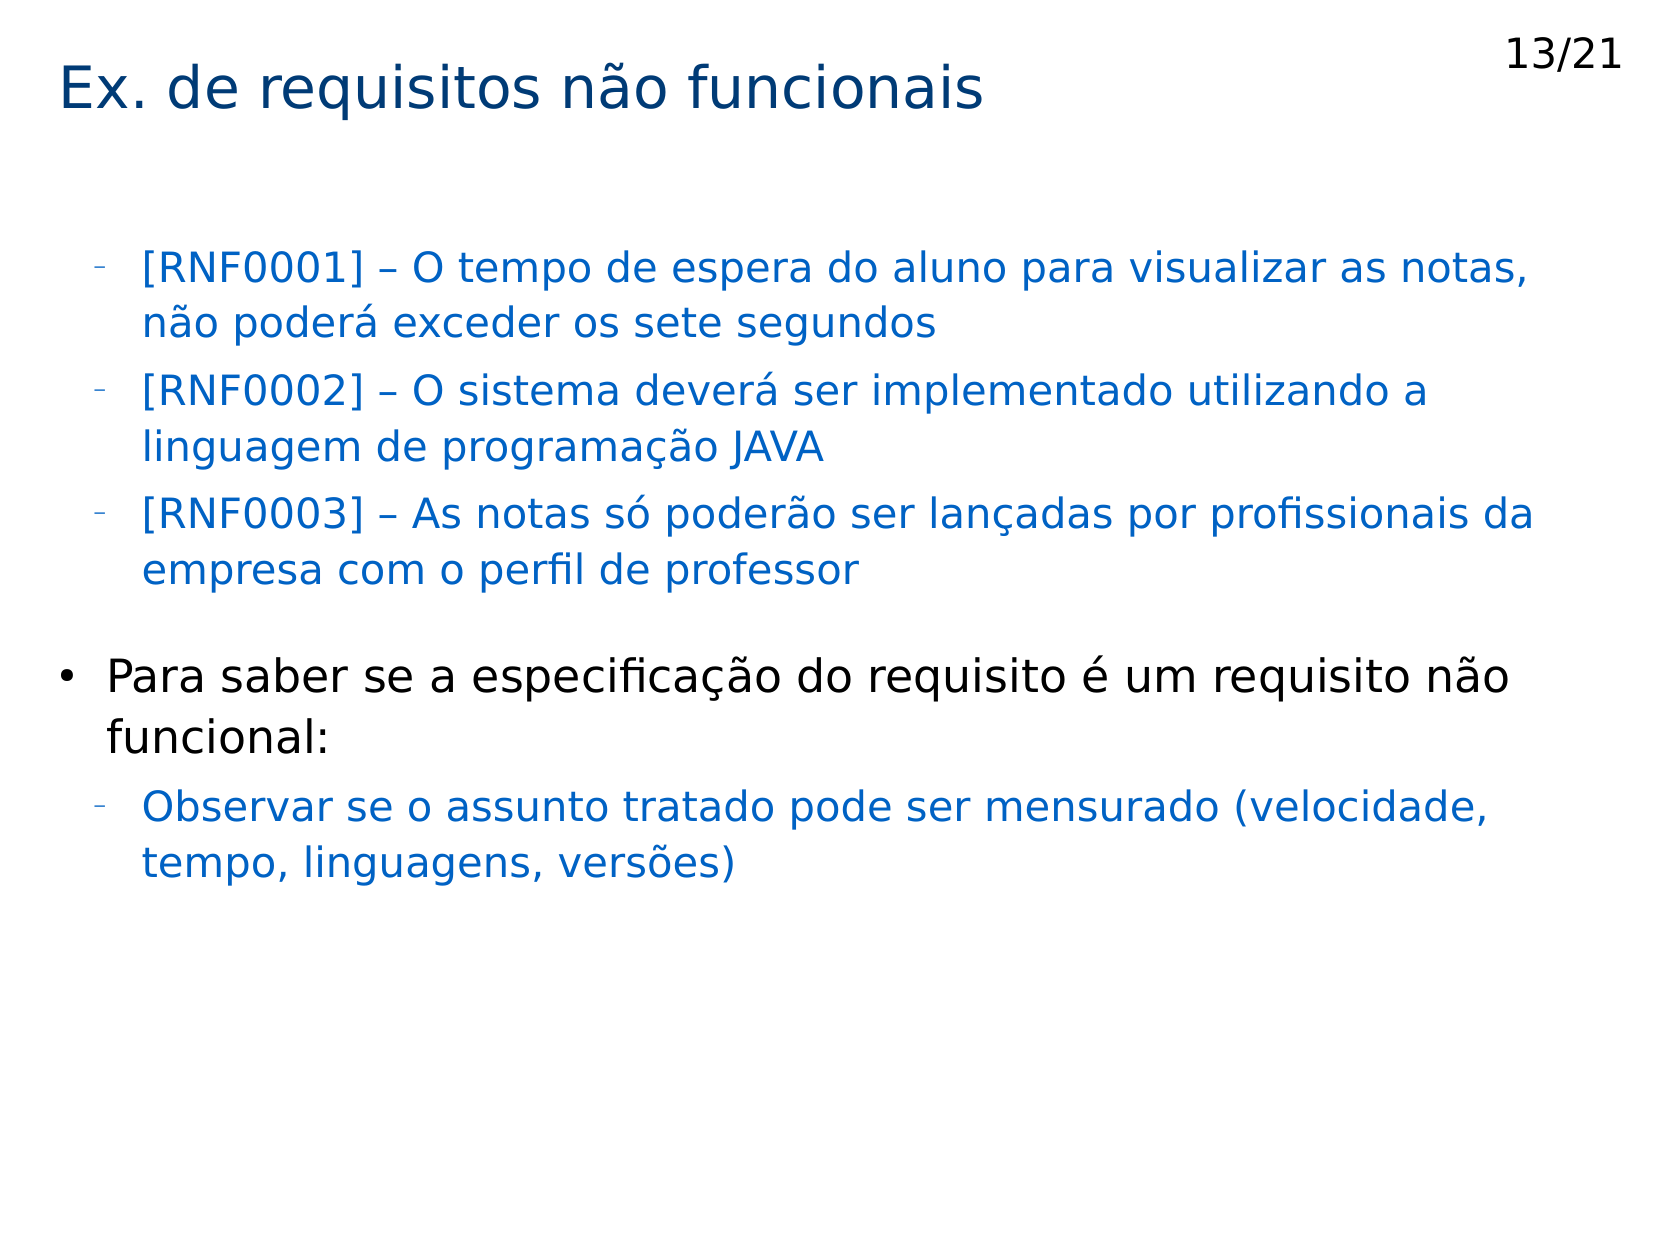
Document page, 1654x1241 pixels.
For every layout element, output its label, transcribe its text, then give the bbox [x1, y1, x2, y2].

title Ex. de requisitos não funcionais [59, 29, 1506, 148]
list [RNF0001] – O tempo de espera do aluno para visualizar as notas, não poderá exceder os sete segundos [RNF0002] – O sistema deverá ser implementado utilizando a linguagem de programação JAVA [RNF0003] – As notas só poderão ser lançadas por profissionais da empresa com o perfil de professor Para saber se a especificação do requisito é um requisito não funcional: Observar se o assunto tratado pode ser mensurado (velocidade, tempo, linguagens, versões) [59, 236, 1595, 1211]
